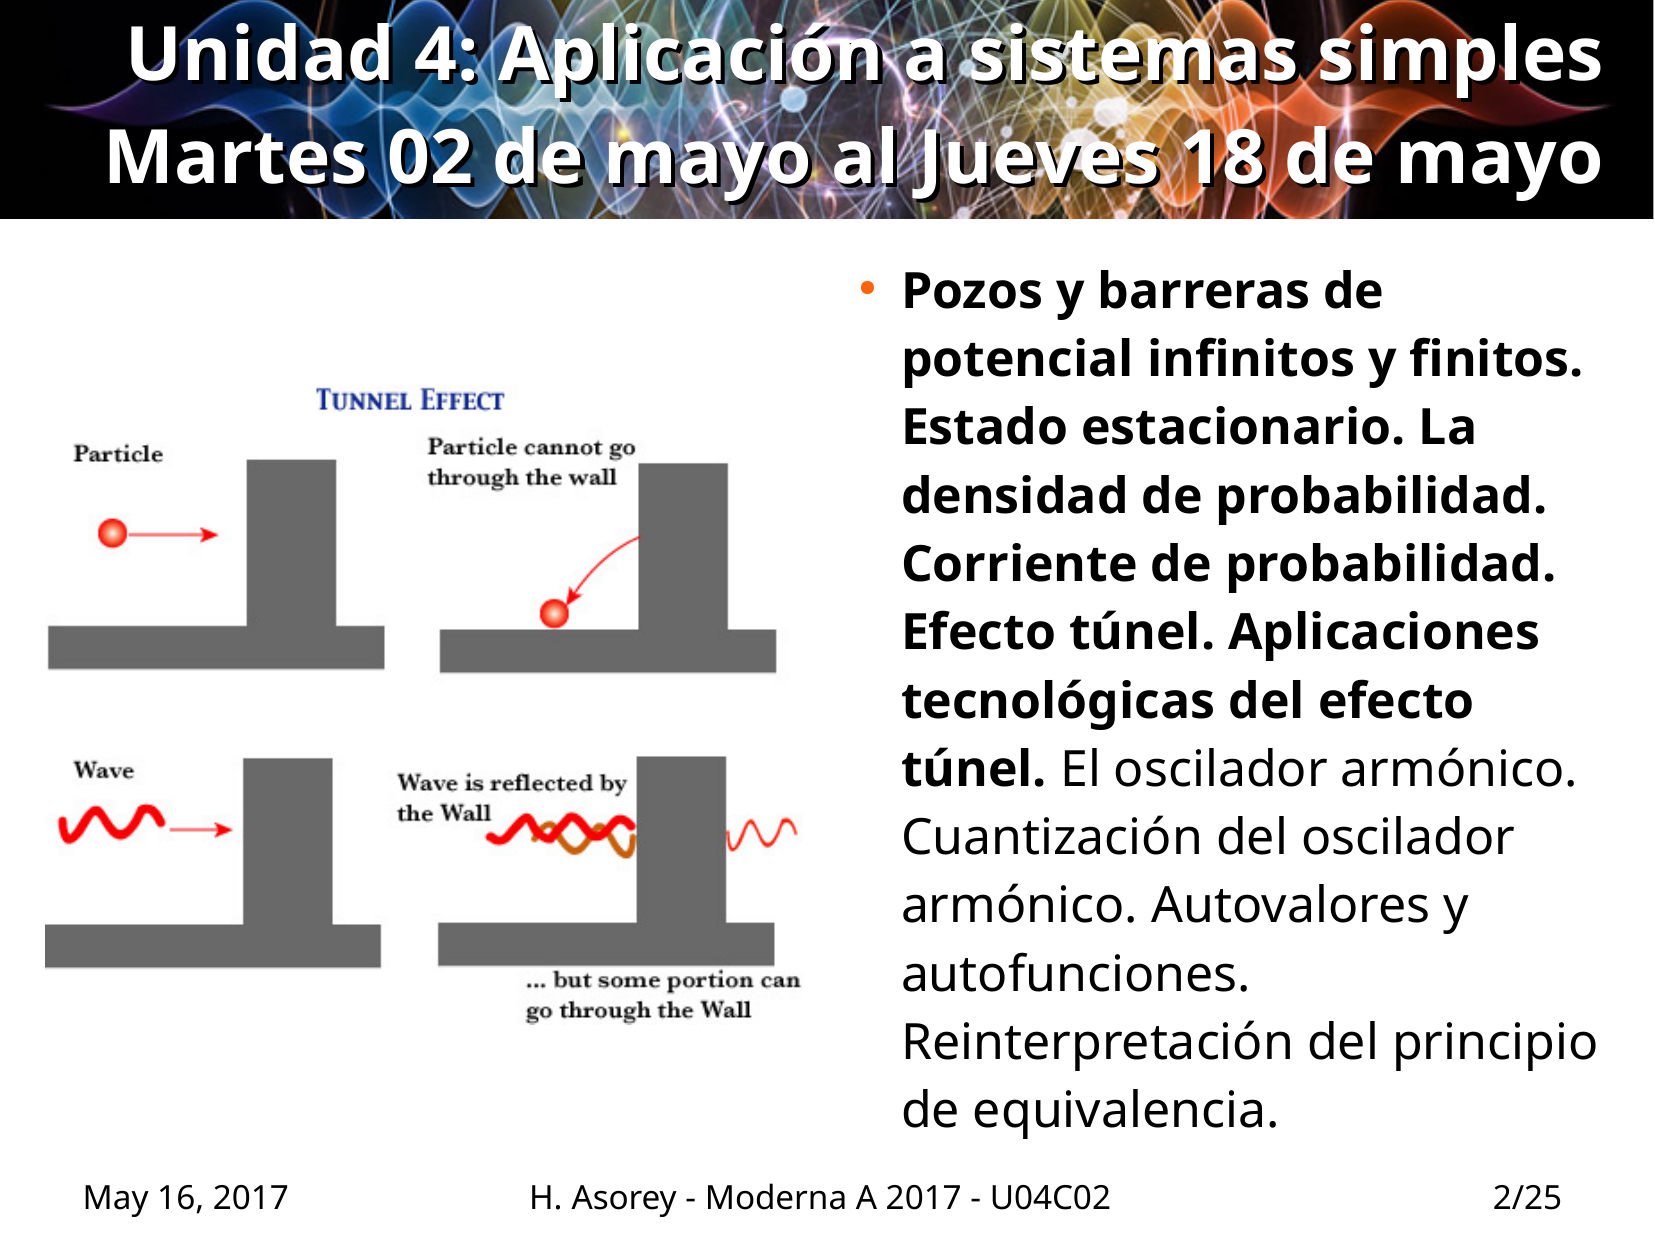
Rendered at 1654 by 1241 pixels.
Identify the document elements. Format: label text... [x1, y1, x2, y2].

list Pozos y barreras de potencial infinitos y finitos. Estado estacionario. La densidad de probabilidad. Corriente de probabilidad. Efecto túnel. Aplicaciones tecnológicas del efecto túnel. El oscilador armónico. Cuantización del oscilador armónico. Autovalores y autofunciones. Reinterpretación del principio de equivalencia. [844, 255, 1606, 1156]
picture [0, 0, 1654, 219]
title Unidad 4: Aplicación a sistemas simples Martes 02 de mayo al Jueves 18 de mayo [45, 11, 1606, 195]
picture [45, 385, 807, 1025]
